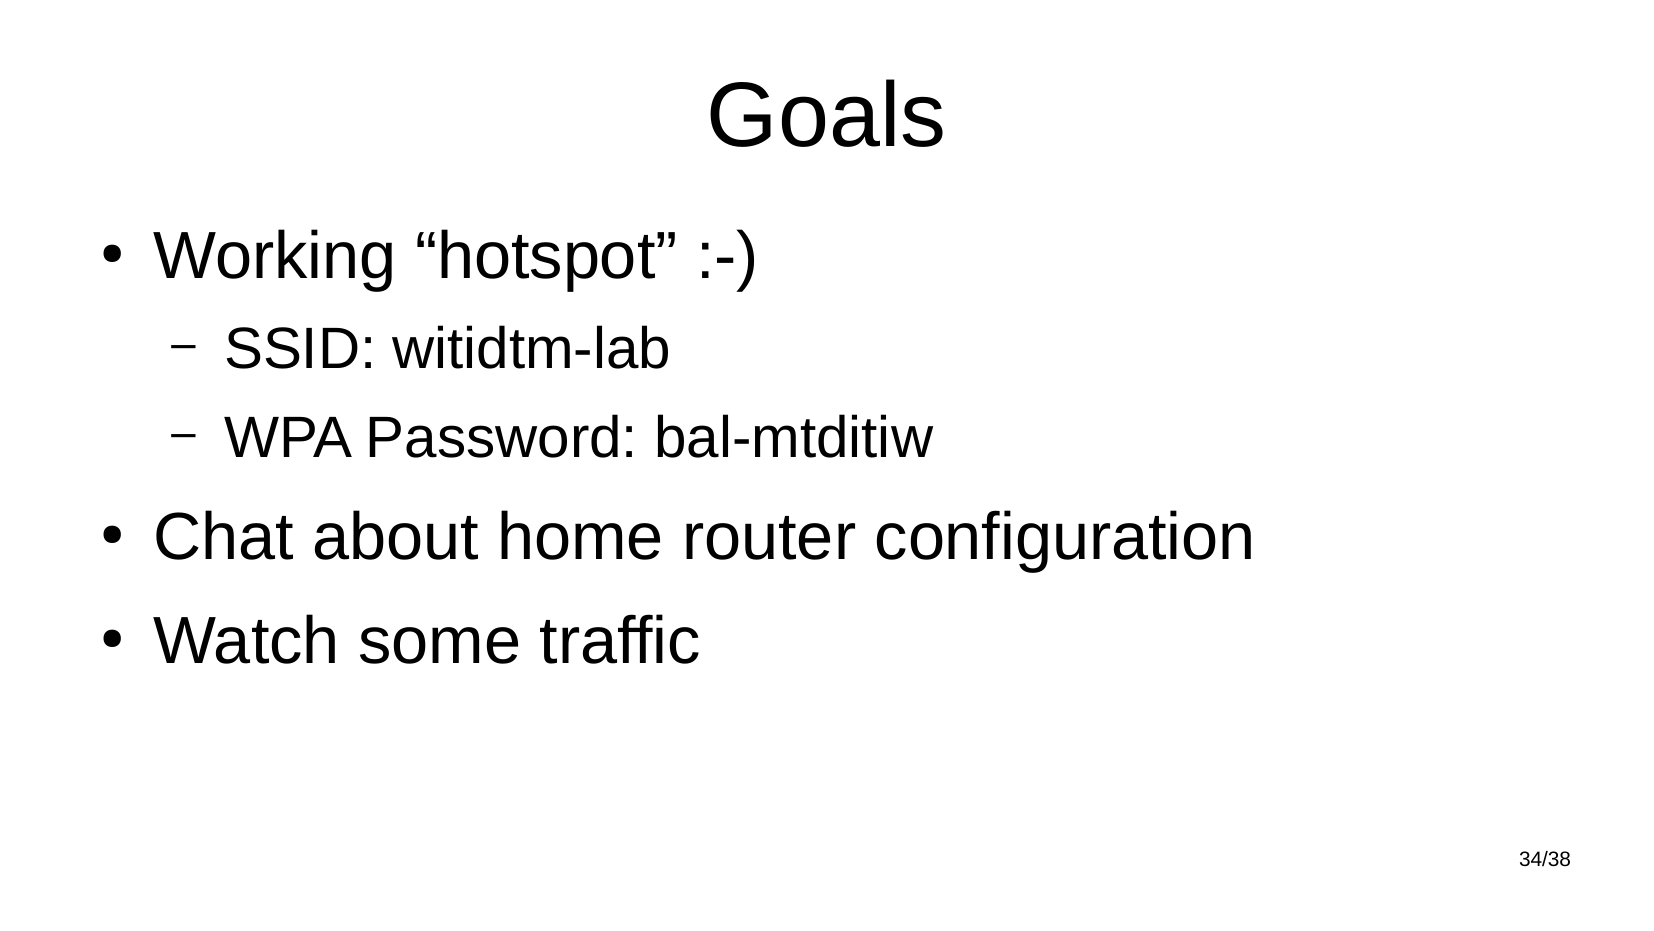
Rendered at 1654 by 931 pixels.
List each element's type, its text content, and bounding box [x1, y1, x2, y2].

title Goals [82, 37, 1571, 193]
list Working “hotspot” :-) SSID: witidtm-lab WPA Password: bal-mtditiw Chat about home router configuration Watch some traffic [82, 217, 1571, 758]
